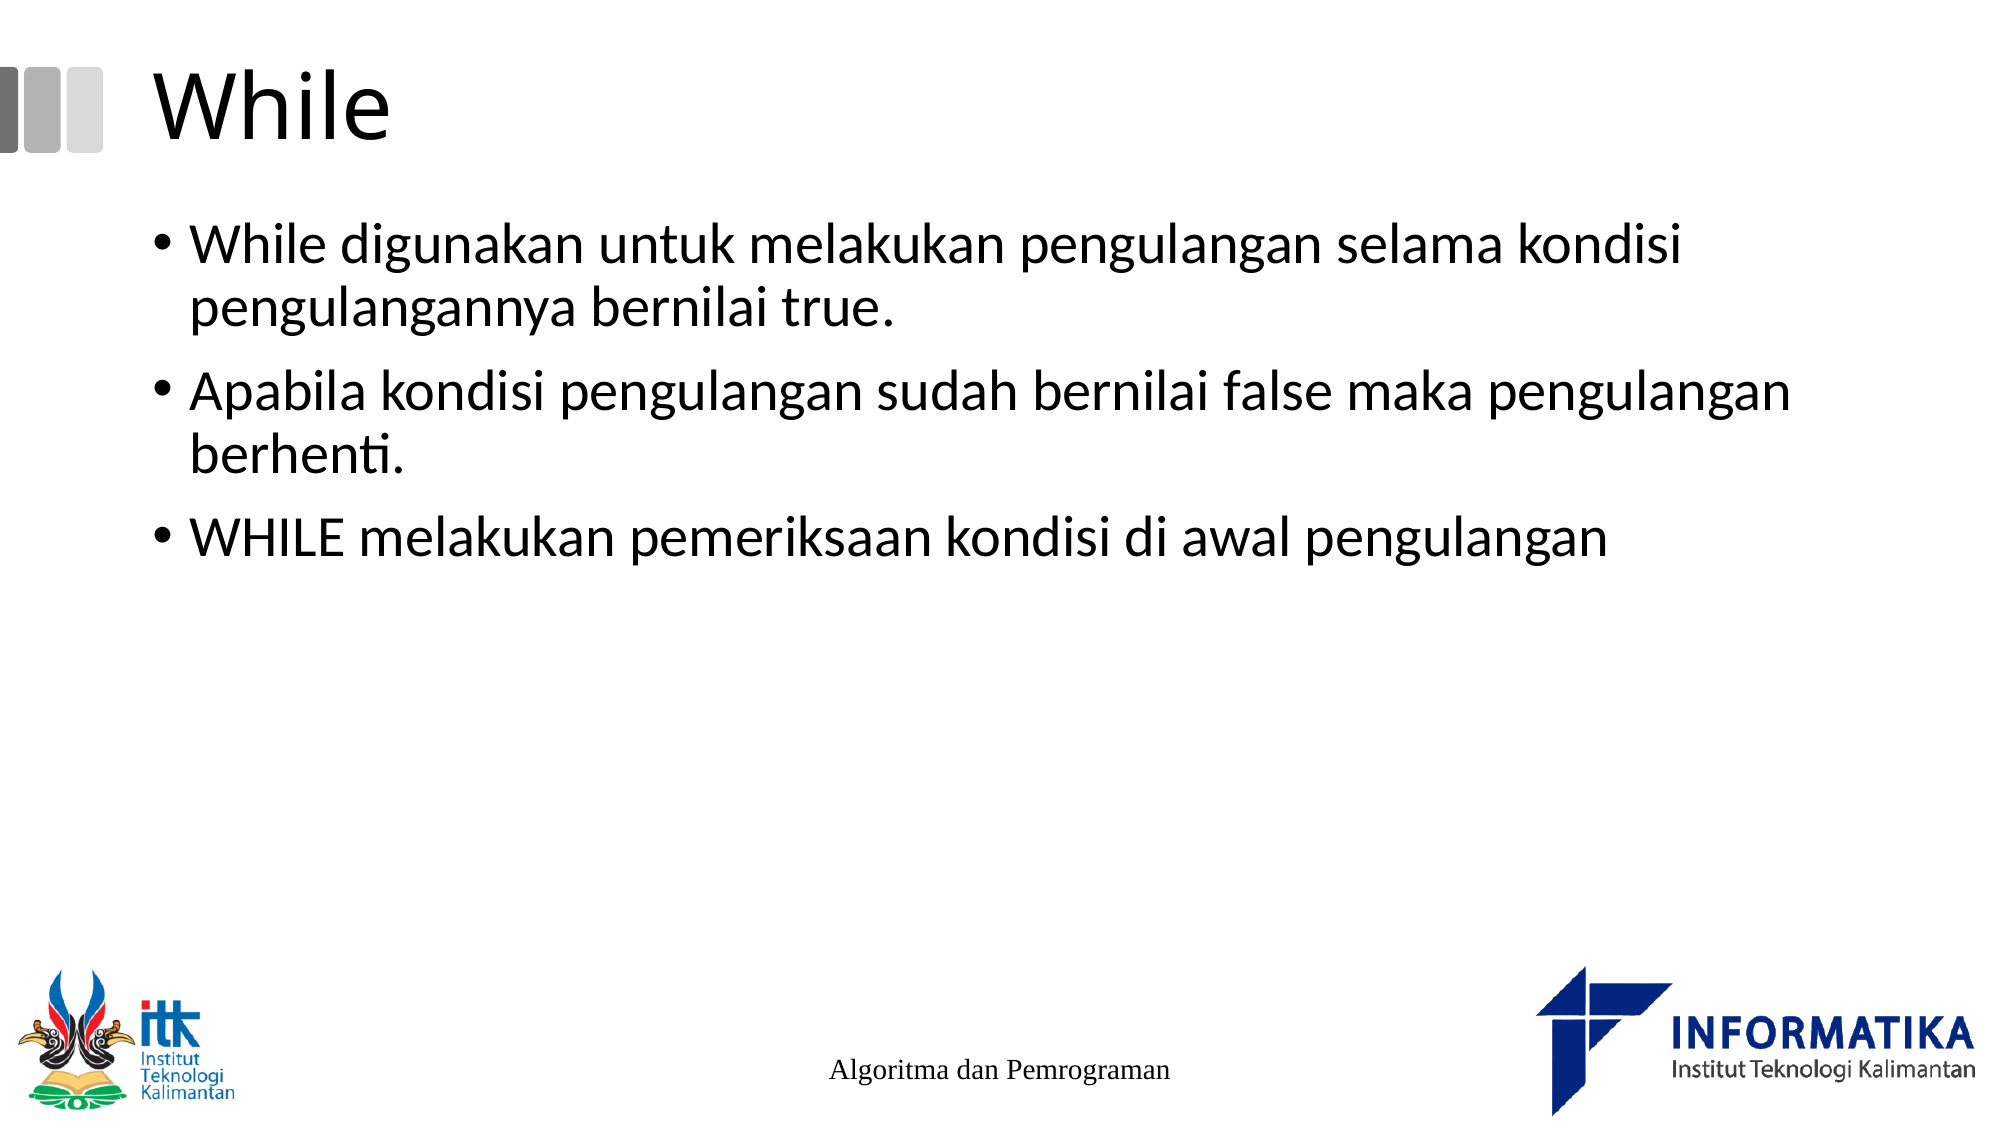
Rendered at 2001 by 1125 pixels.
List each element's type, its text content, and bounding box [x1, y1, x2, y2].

picture [0, 935, 253, 1125]
list While digunakan untuk melakukan pengulangan selama kondisi pengulangannya bernilai true. Apabila kondisi pengulangan sudah bernilai false maka pengulangan berhenti. WHILE melakukan pemeriksaan kondisi di awal pengulangan [137, 205, 1863, 920]
title While [137, 1, 1863, 205]
picture [1534, 965, 1976, 1118]
